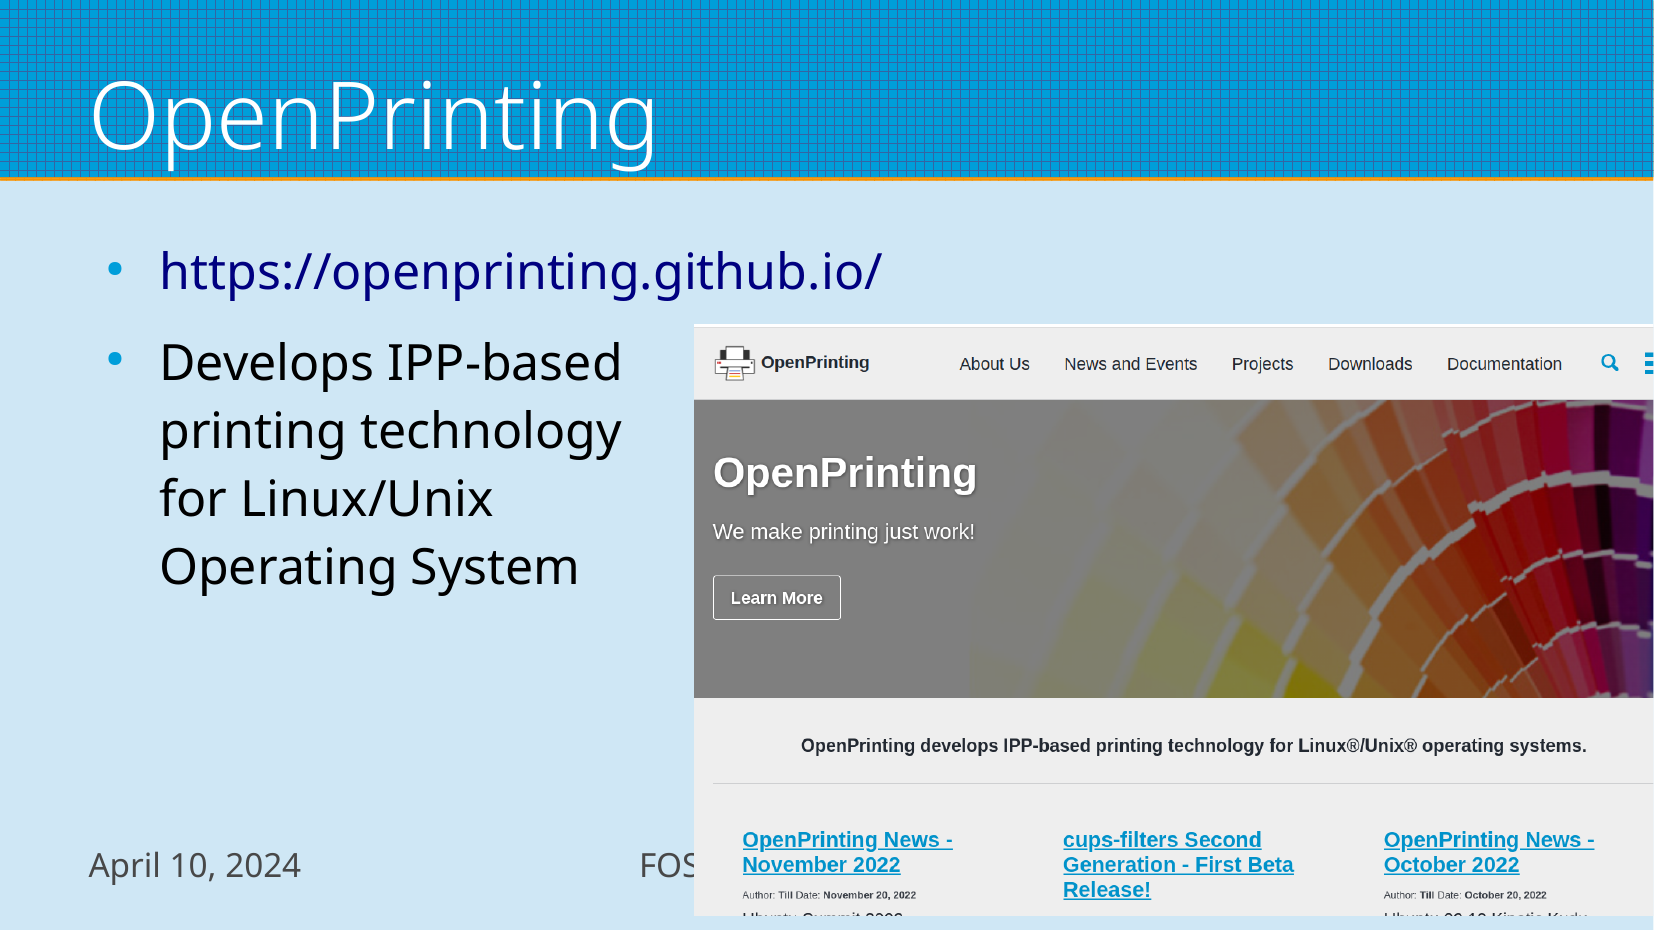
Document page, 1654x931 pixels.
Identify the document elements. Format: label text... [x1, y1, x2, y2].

picture [694, 324, 1654, 916]
list https://openprinting.github.io/ Develops IPP-based printing technology for Linux/Unix Operating System [88, 236, 1565, 813]
title OpenPrinting [88, 14, 1565, 178]
